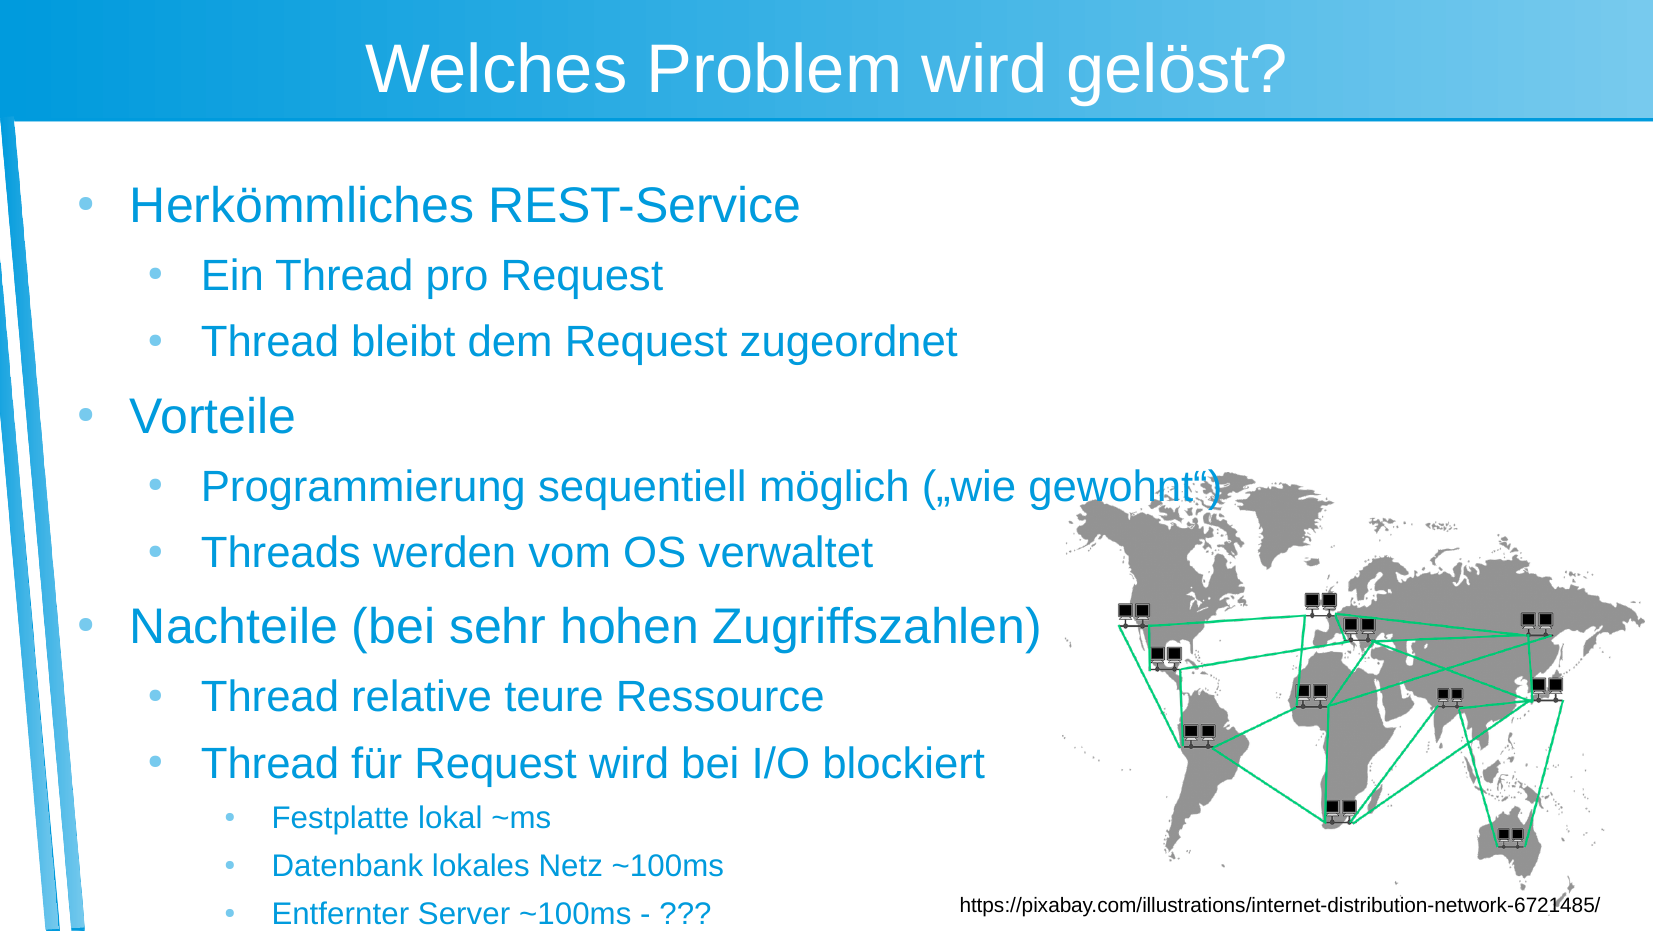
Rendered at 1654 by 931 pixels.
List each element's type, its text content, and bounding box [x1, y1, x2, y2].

title Welches Problem wird gelöst? [59, 29, 1595, 108]
list Herkömmliches REST-Service Ein Thread pro Request Thread bleibt dem Request zugeordnet Vorteile Programmierung sequentiell möglich („wie gewohnt“) Threads werden vom OS verwaltet Nachteile (bei sehr hohen Zugriffszahlen) Thread relative teure Ressource Thread für Request wird bei I/O blockiert Festplatte lokal ~ms Datenbank lokales Netz ~100ms Entfernter Server ~100ms - ??? [59, 177, 1595, 857]
picture [1062, 472, 1645, 916]
text_box https://pixabay.com/illustrations/internet-distribution-network-6721485/ [944, 885, 1616, 924]
